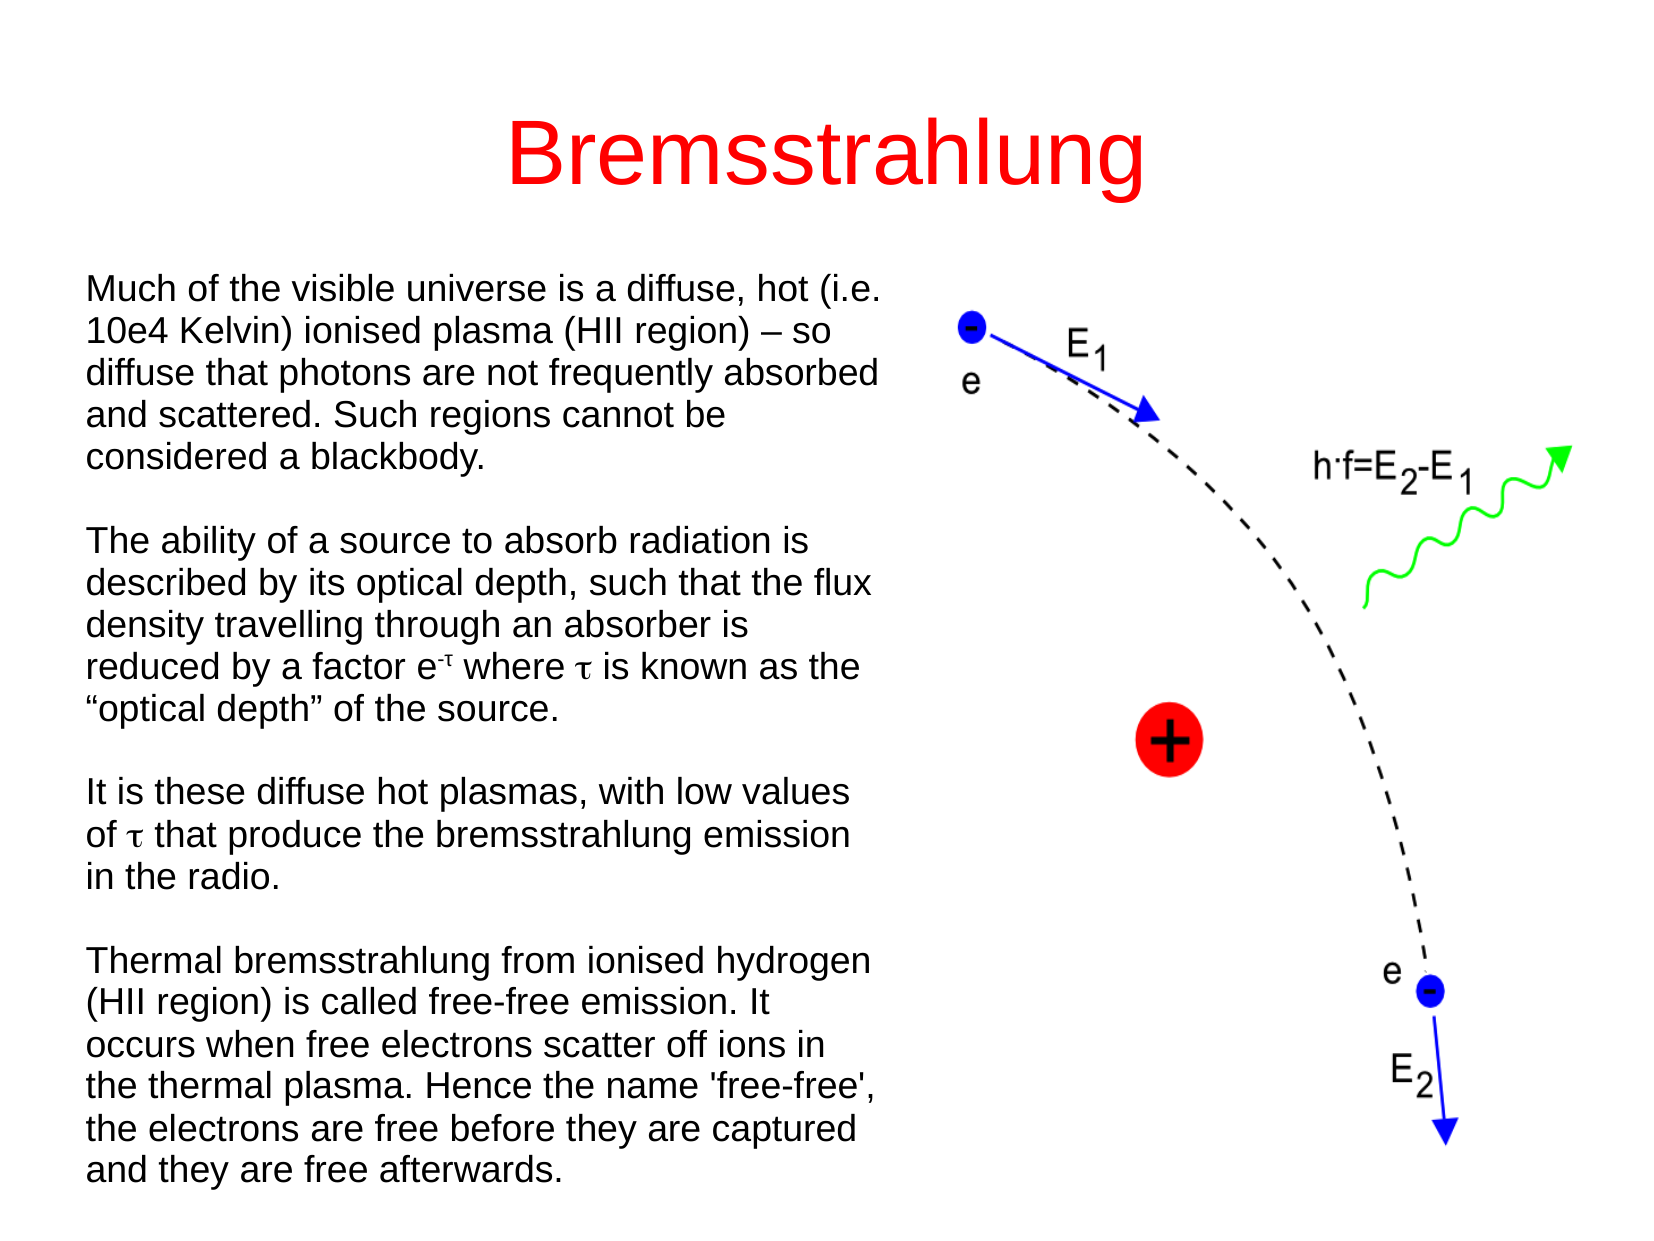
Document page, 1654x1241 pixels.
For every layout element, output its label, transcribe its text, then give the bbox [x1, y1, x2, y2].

text_box Much of the visible universe is a diffuse, hot (i.e. 10e4 Kelvin) ionised plasma (HII region) – so diffuse that photons are not frequently absorbed and scattered. Such regions cannot be considered a blackbody. The ability of a source to absorb radiation is described by its optical depth, such that the flux density travelling through an absorber is reduced by a factor e-τ where t is known as the “optical depth” of the source. It is these diffuse hot plasmas, with low values of t that produce the bremsstrahlung emission in the radio. Thermal bremsstrahlung from ionised hydrogen (HII region) is called free-free emission. It occurs when free electrons scatter off ions in the thermal plasma. Hence the name 'free-free', the electrons are free before they are captured and they are free afterwards. [70, 259, 898, 1213]
picture [933, 271, 1581, 1164]
title Bremsstrahlung [82, 49, 1571, 257]
